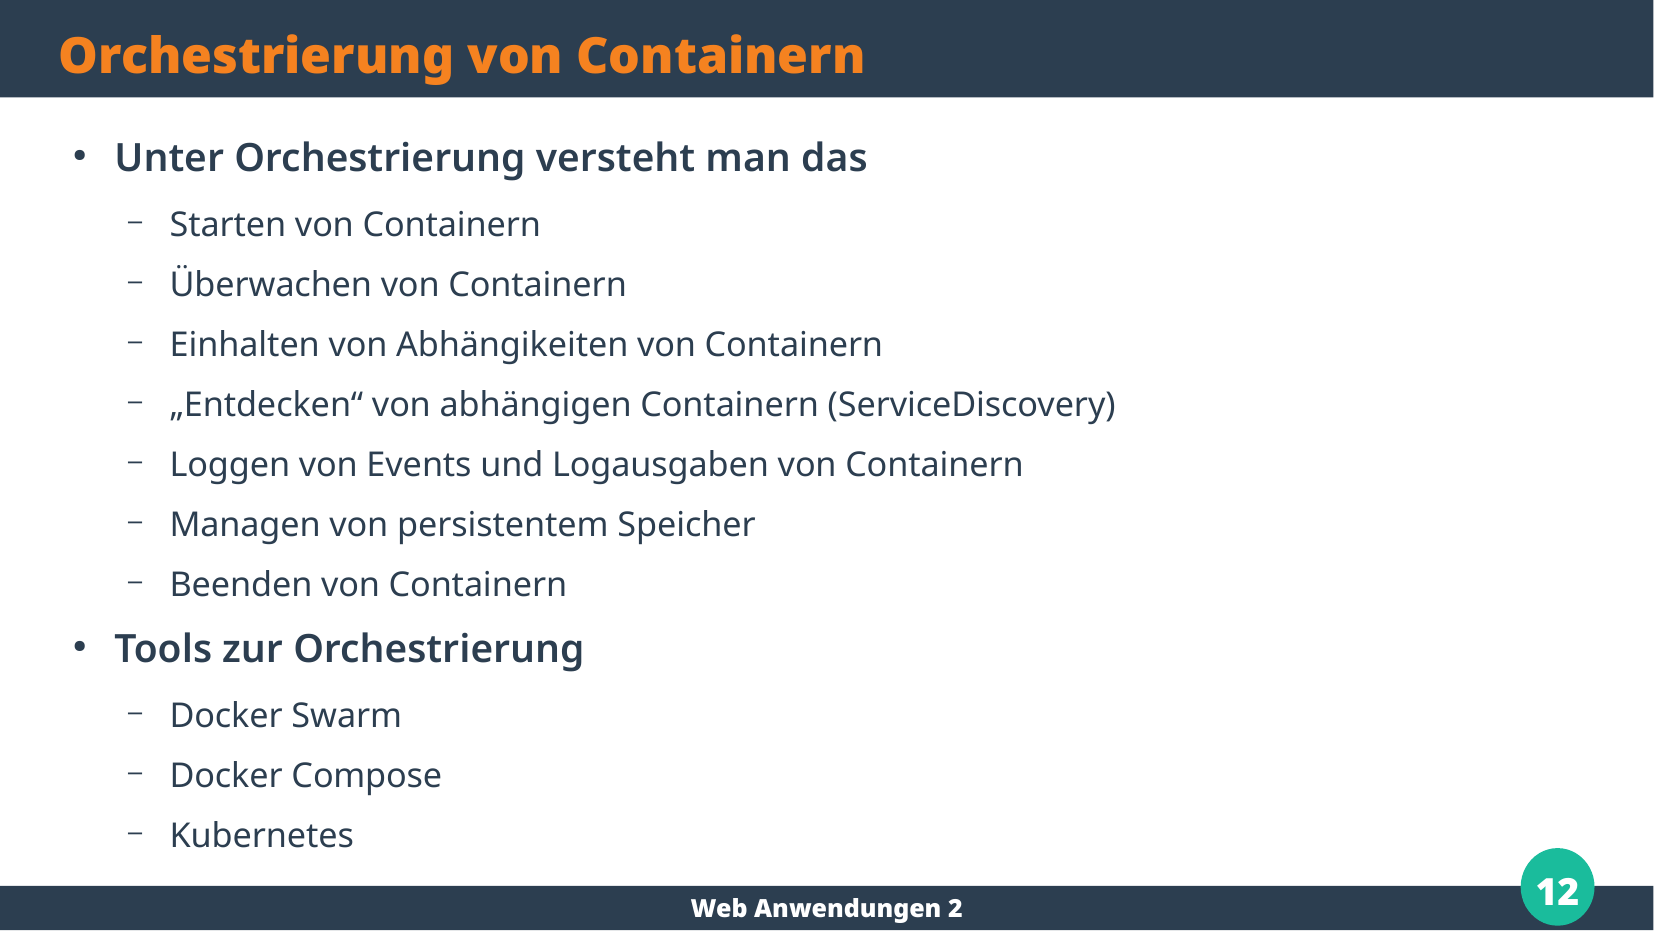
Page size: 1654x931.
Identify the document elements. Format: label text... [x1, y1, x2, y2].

title Orchestrierung von Containern [59, 8, 1595, 89]
list Unter Orchestrierung versteht man das Starten von Containern Überwachen von Containern Einhalten von Abhängikeiten von Containern „Entdecken“ von abhängigen Containern (ServiceDiscovery) Loggen von Events und Logausgaben von Containern Managen von persistentem Speicher Beenden von Containern Tools zur Orchestrierung Docker Swarm Docker Compose Kubernetes [59, 129, 1595, 864]
